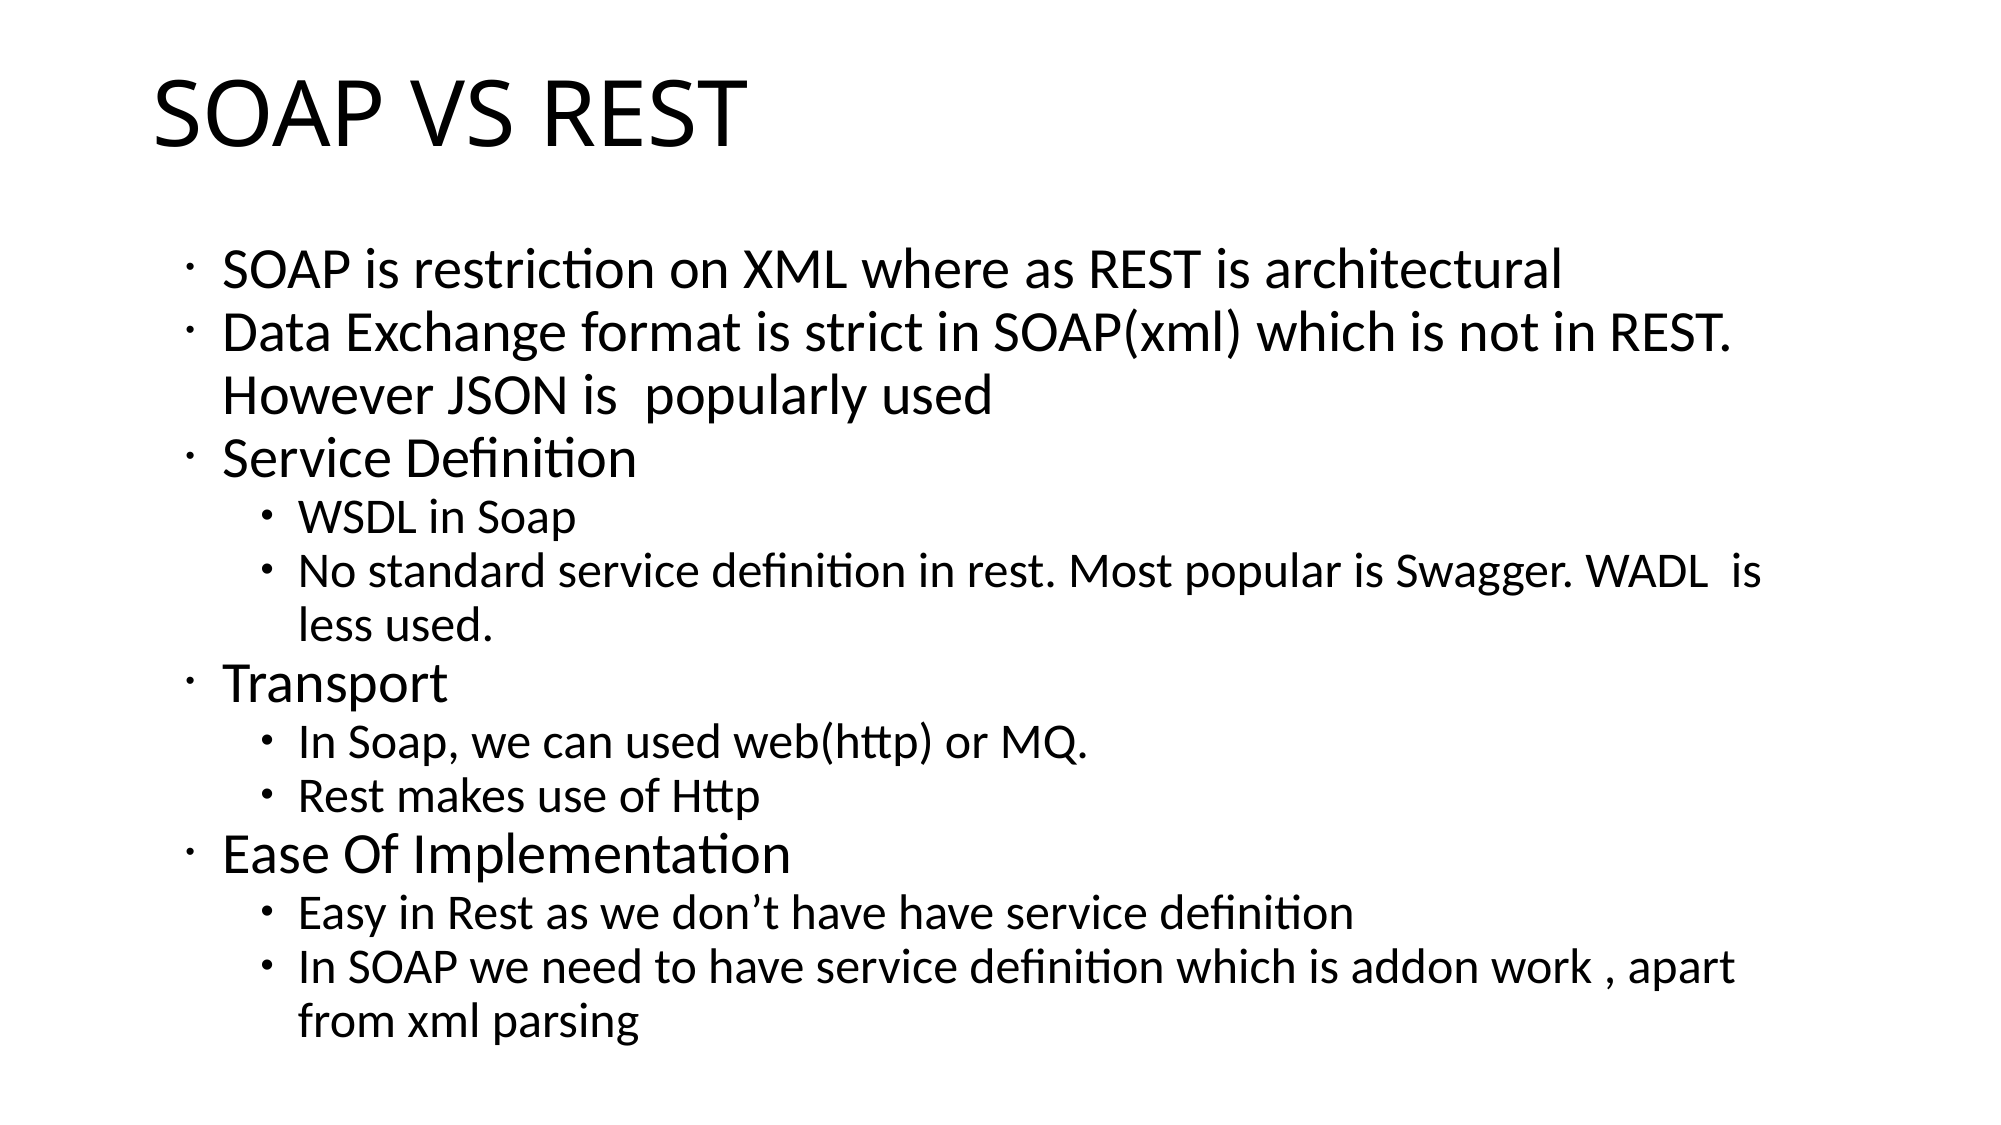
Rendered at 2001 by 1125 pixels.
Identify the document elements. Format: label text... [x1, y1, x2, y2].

title SOAP VS REST [137, 59, 1863, 278]
list SOAP is restriction on XML where as REST is architectural Data Exchange format is strict in SOAP(xml) which is not in REST. However JSON is popularly used Service Definition WSDL in Soap No standard service definition in rest. Most popular is Swagger. WADL is less used. Transport In Soap, we can used web(http) or MQ. Rest makes use of Http Ease Of Implementation Easy in Rest as we don’t have have service definition In SOAP we need to have service definition which is addon work , apart from xml parsing [117, 231, 1843, 945]
